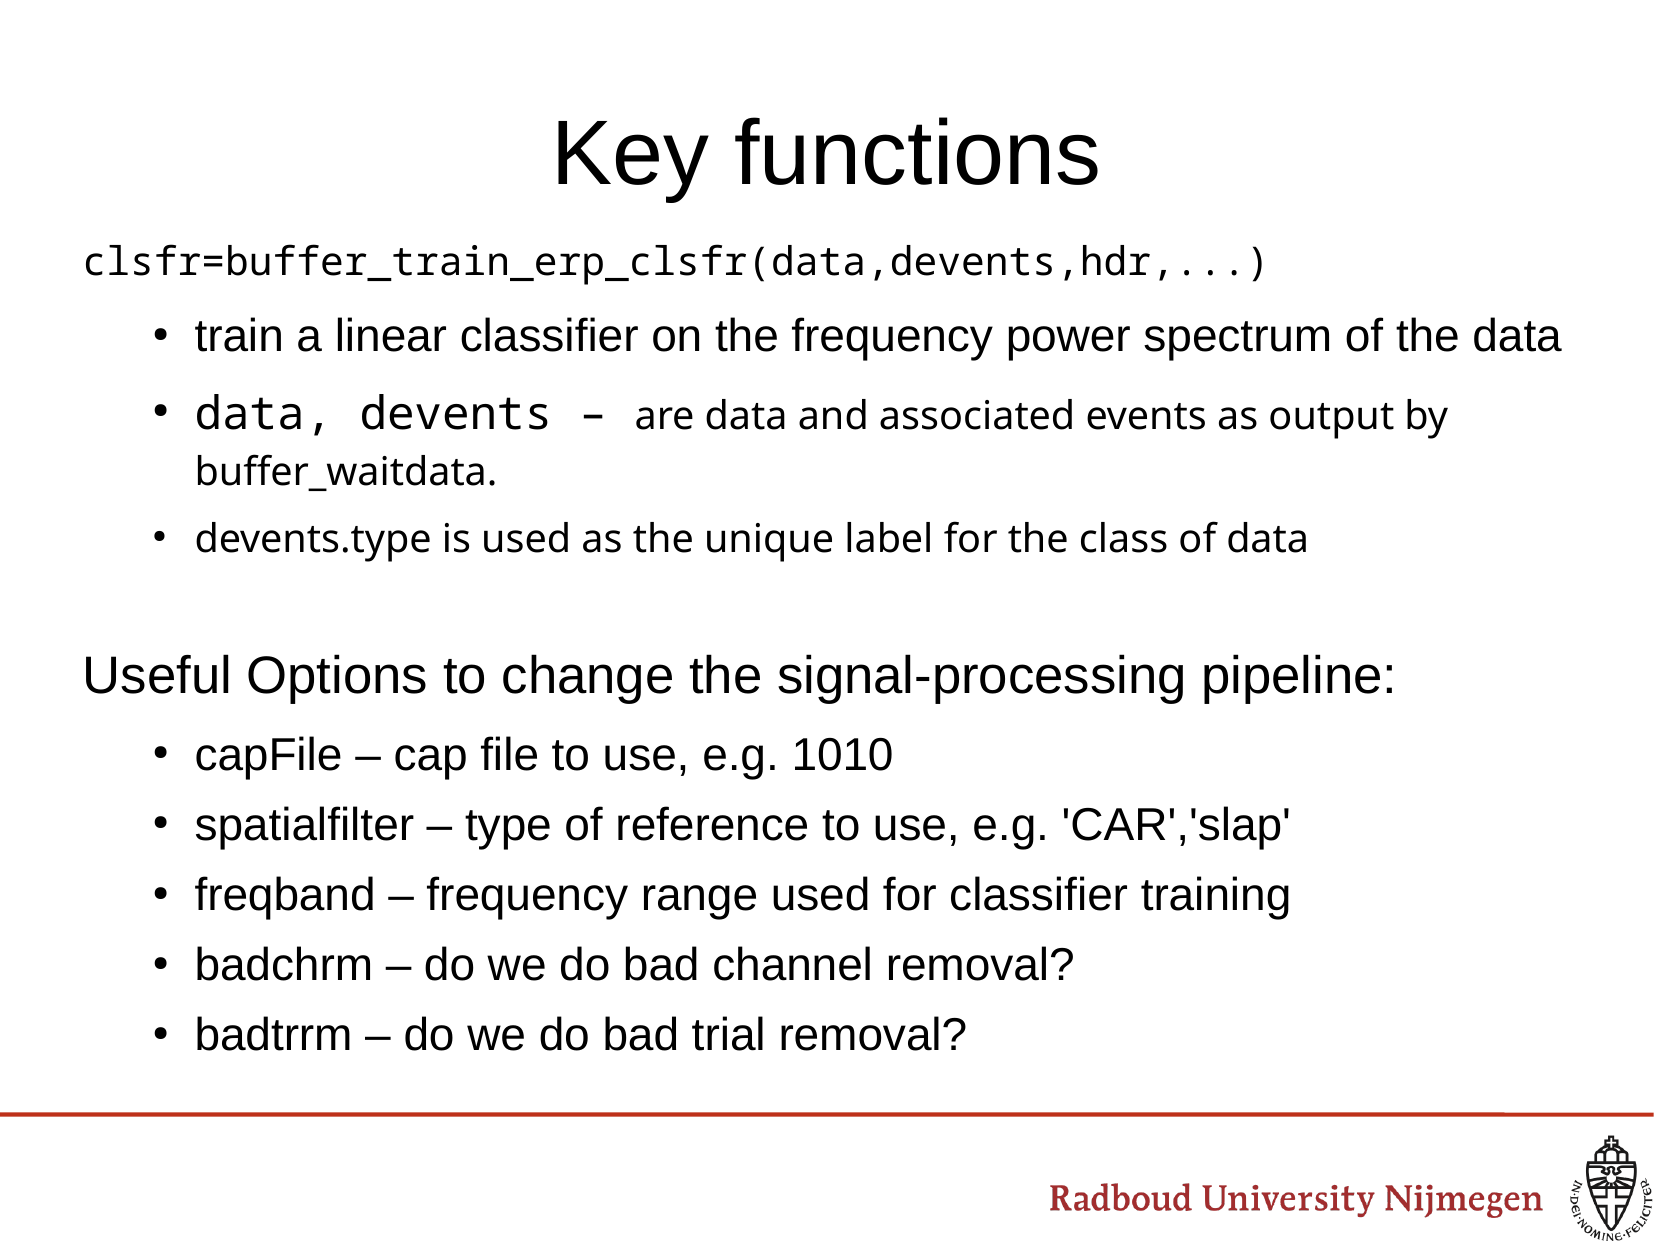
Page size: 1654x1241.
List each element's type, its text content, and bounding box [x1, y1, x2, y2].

picture [1050, 1134, 1654, 1241]
title Key functions [82, 49, 1571, 232]
list clsfr=buffer_train_erp_clsfr(data,devents,hdr,...) train a linear classifier on the frequency power spectrum of the data data, devents – are data and associated events as output by buffer_waitdata. devents.type is used as the unique label for the class of data Useful Options to change the signal-processing pipeline: capFile – cap file to use, e.g. 1010 spatialfilter – type of reference to use, e.g. 'CAR','slap' freqband – frequency range used for classifier training badchrm – do we do bad channel removal? badtrrm – do we do bad trial removal? [82, 232, 1571, 1109]
